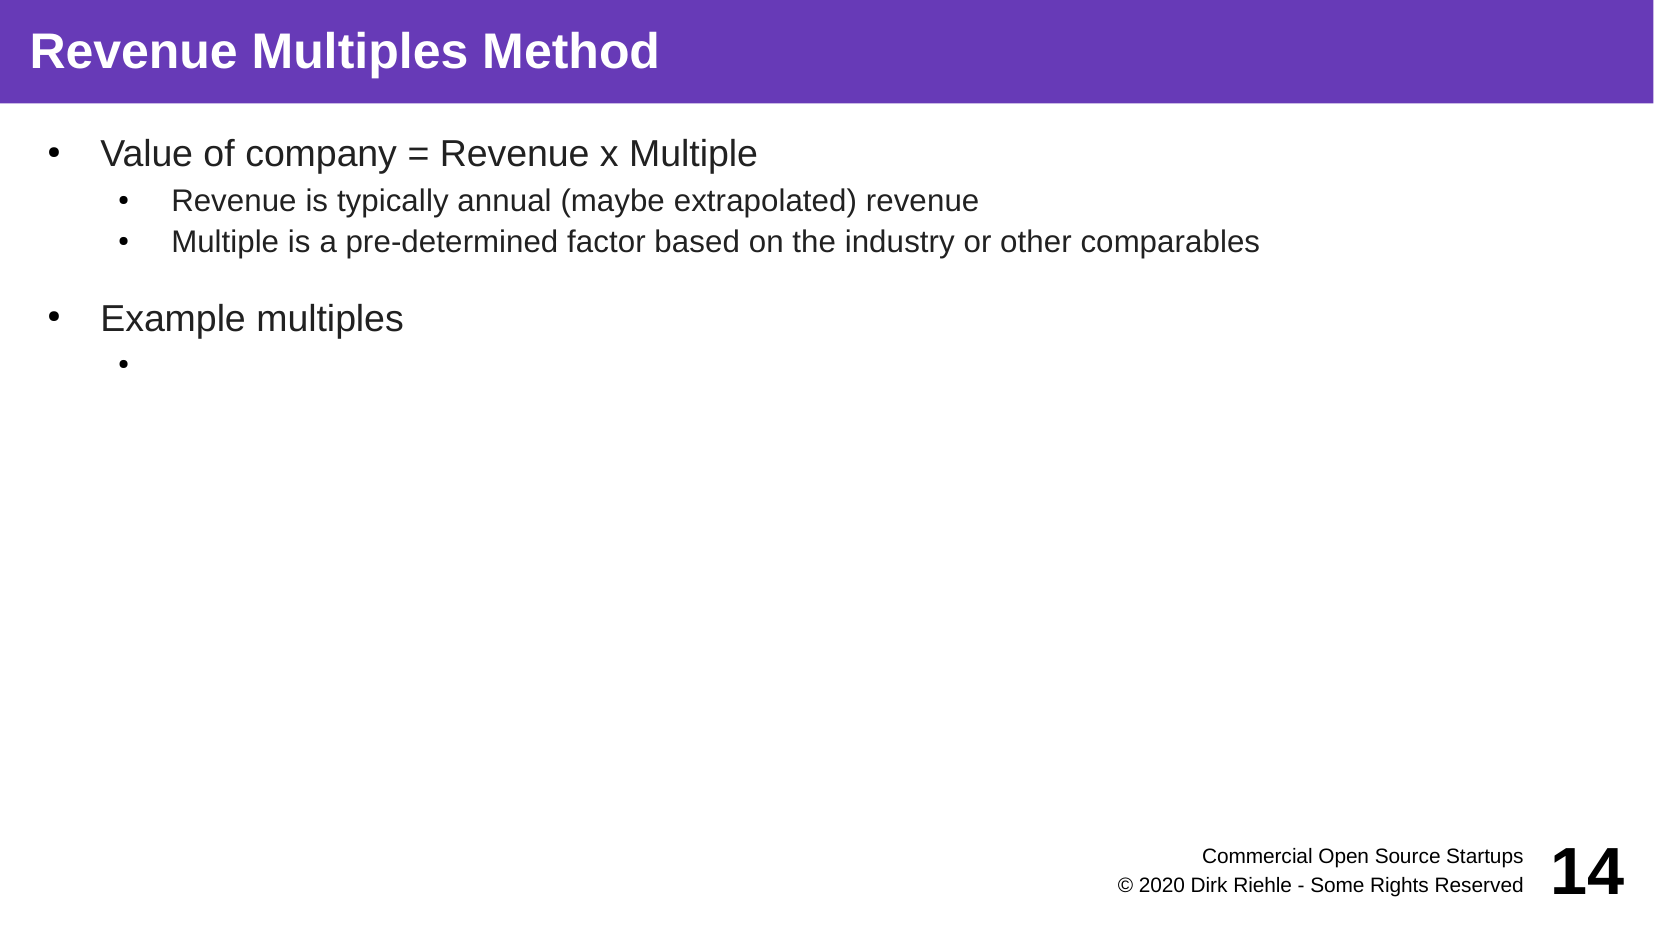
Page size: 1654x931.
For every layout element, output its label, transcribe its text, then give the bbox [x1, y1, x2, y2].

list Value of company = Revenue x Multiple Revenue is typically annual (maybe extrapolated) revenue Multiple is a pre-determined factor based on the industry or other comparables Example multiples [29, 132, 1625, 813]
title Revenue Multiples Method [0, 0, 1654, 104]
